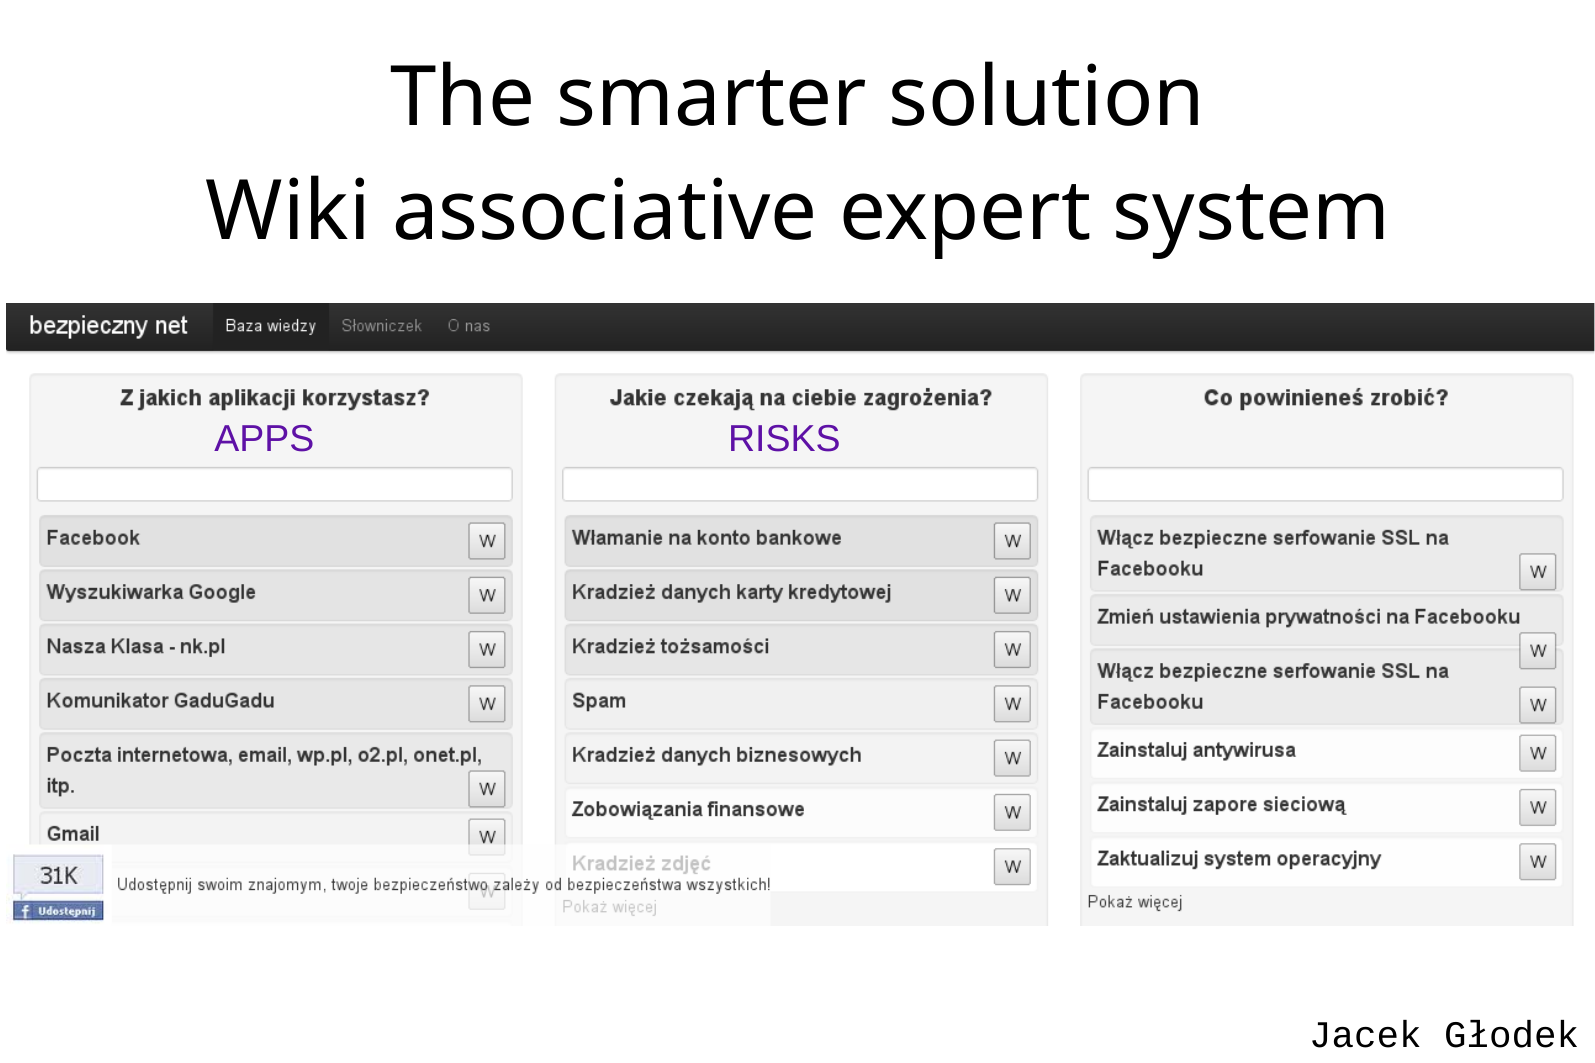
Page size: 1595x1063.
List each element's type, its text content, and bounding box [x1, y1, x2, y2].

text_box RISKS [713, 409, 856, 467]
text_box APPS [199, 409, 330, 467]
text_box Jacek Głodek [1294, 1008, 1595, 1063]
text_box The smarter solution Wiki associative expert system [67, 29, 1530, 249]
picture [6, 303, 1595, 926]
